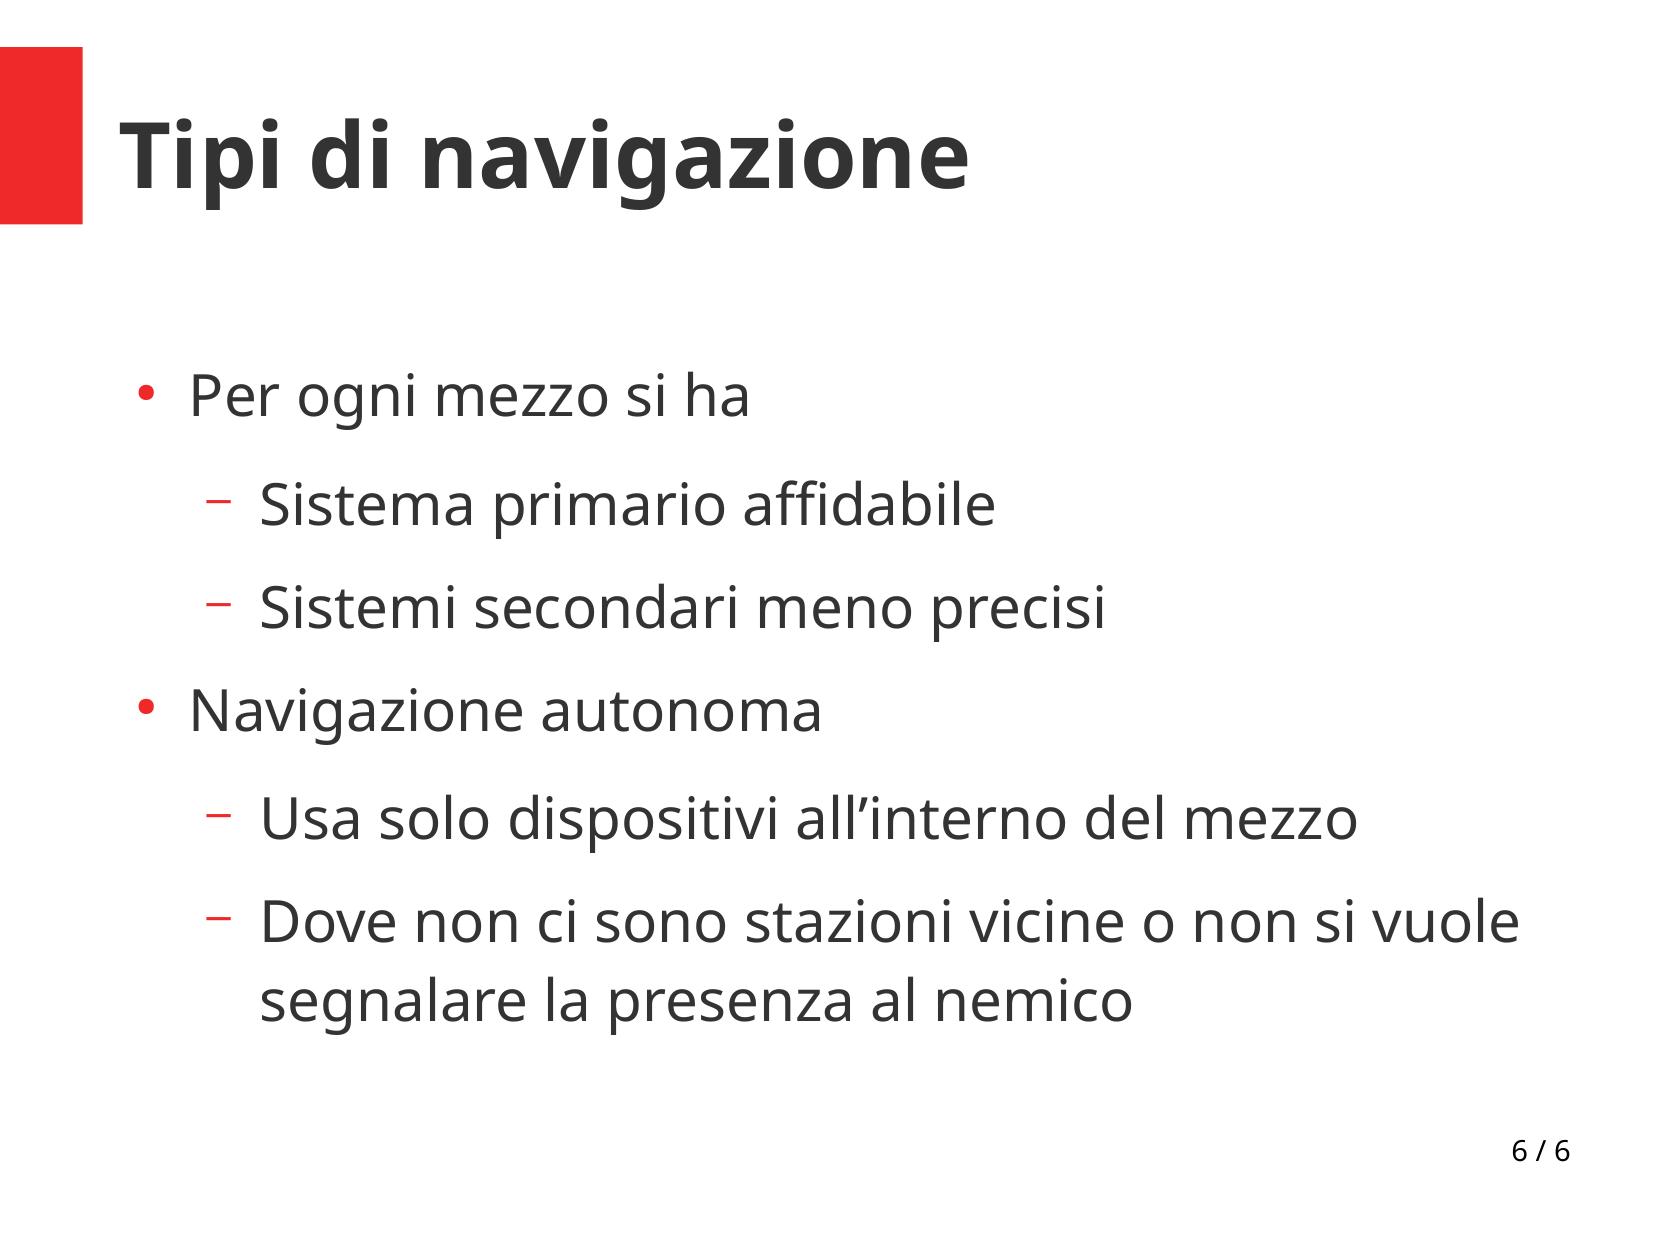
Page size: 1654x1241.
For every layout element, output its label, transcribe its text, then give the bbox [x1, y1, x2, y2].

list Per ogni mezzo si ha Sistema primario affidabile Sistemi secondari meno precisi Navigazione autonoma Usa solo dispositivi all’interno del mezzo Dove non ci sono stazioni vicine o non si vuole segnalare la presenza al nemico [118, 354, 1536, 1074]
title Tipi di navigazione [118, 49, 1571, 257]
